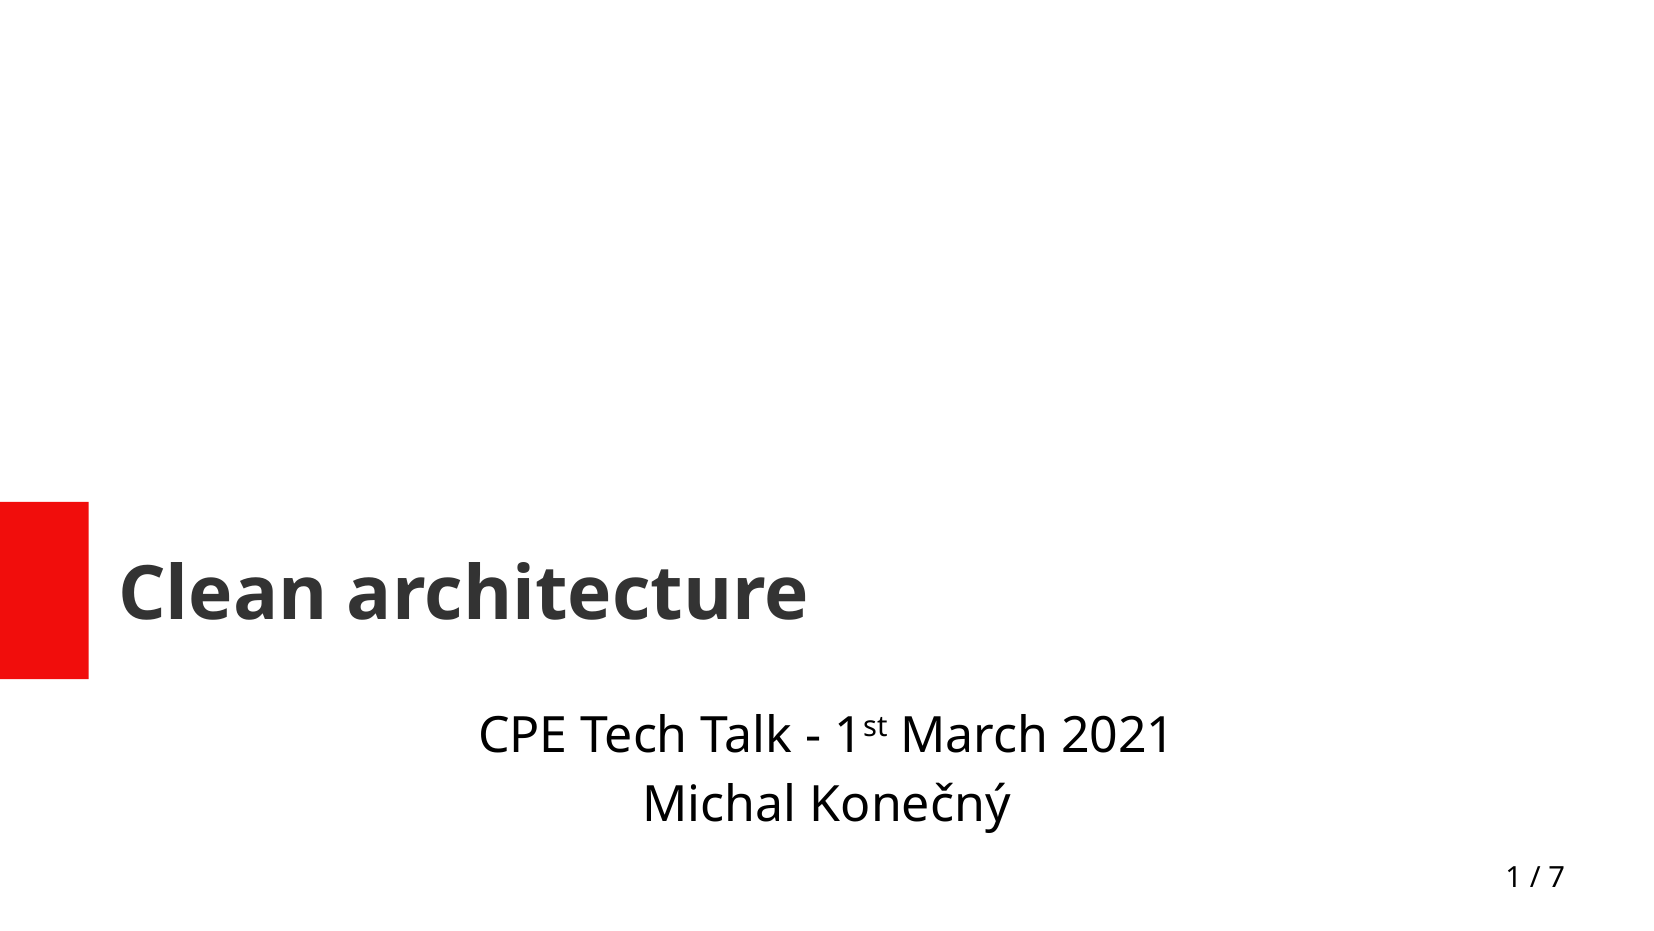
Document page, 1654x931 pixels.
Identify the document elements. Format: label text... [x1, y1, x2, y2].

title Clean architecture [118, 501, 1536, 680]
subtitle CPE Tech Talk - 1st March 2021 Michal Konečný [118, 708, 1536, 827]
